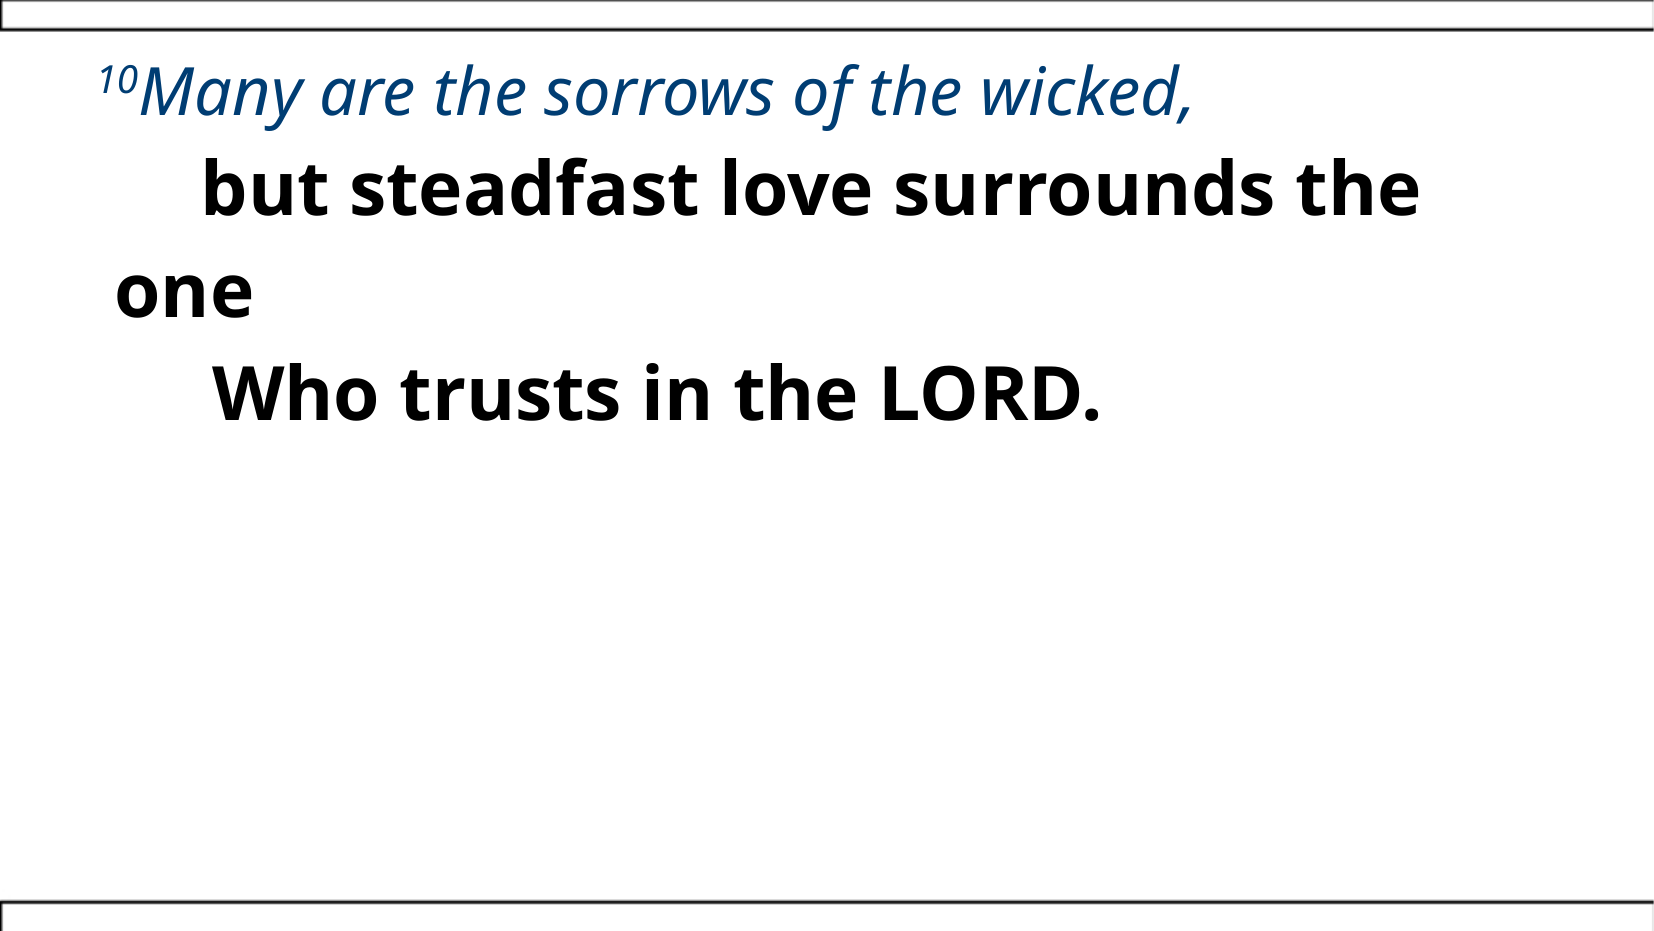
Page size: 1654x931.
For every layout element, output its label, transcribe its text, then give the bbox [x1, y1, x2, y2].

picture [0, 0, 1654, 931]
text_box 10Many are the sorrows of the wicked, but steadfast love surrounds the one Who trusts in the LORD. [80, 36, 1581, 361]
